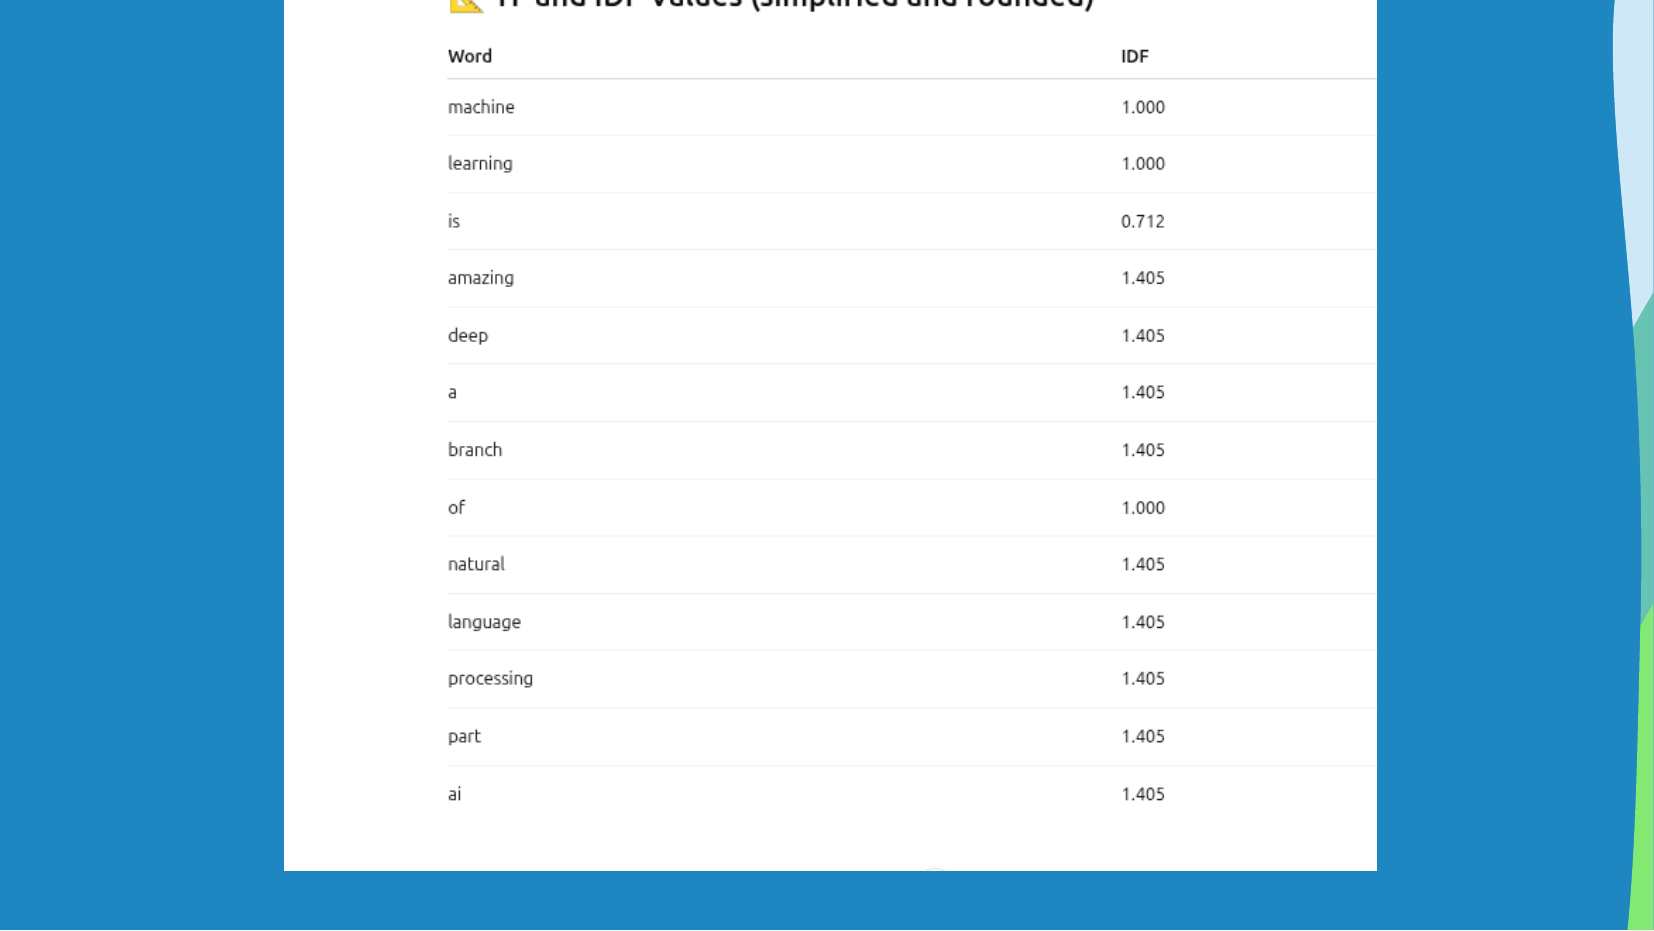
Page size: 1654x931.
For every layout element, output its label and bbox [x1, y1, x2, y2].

picture [284, 0, 1377, 871]
